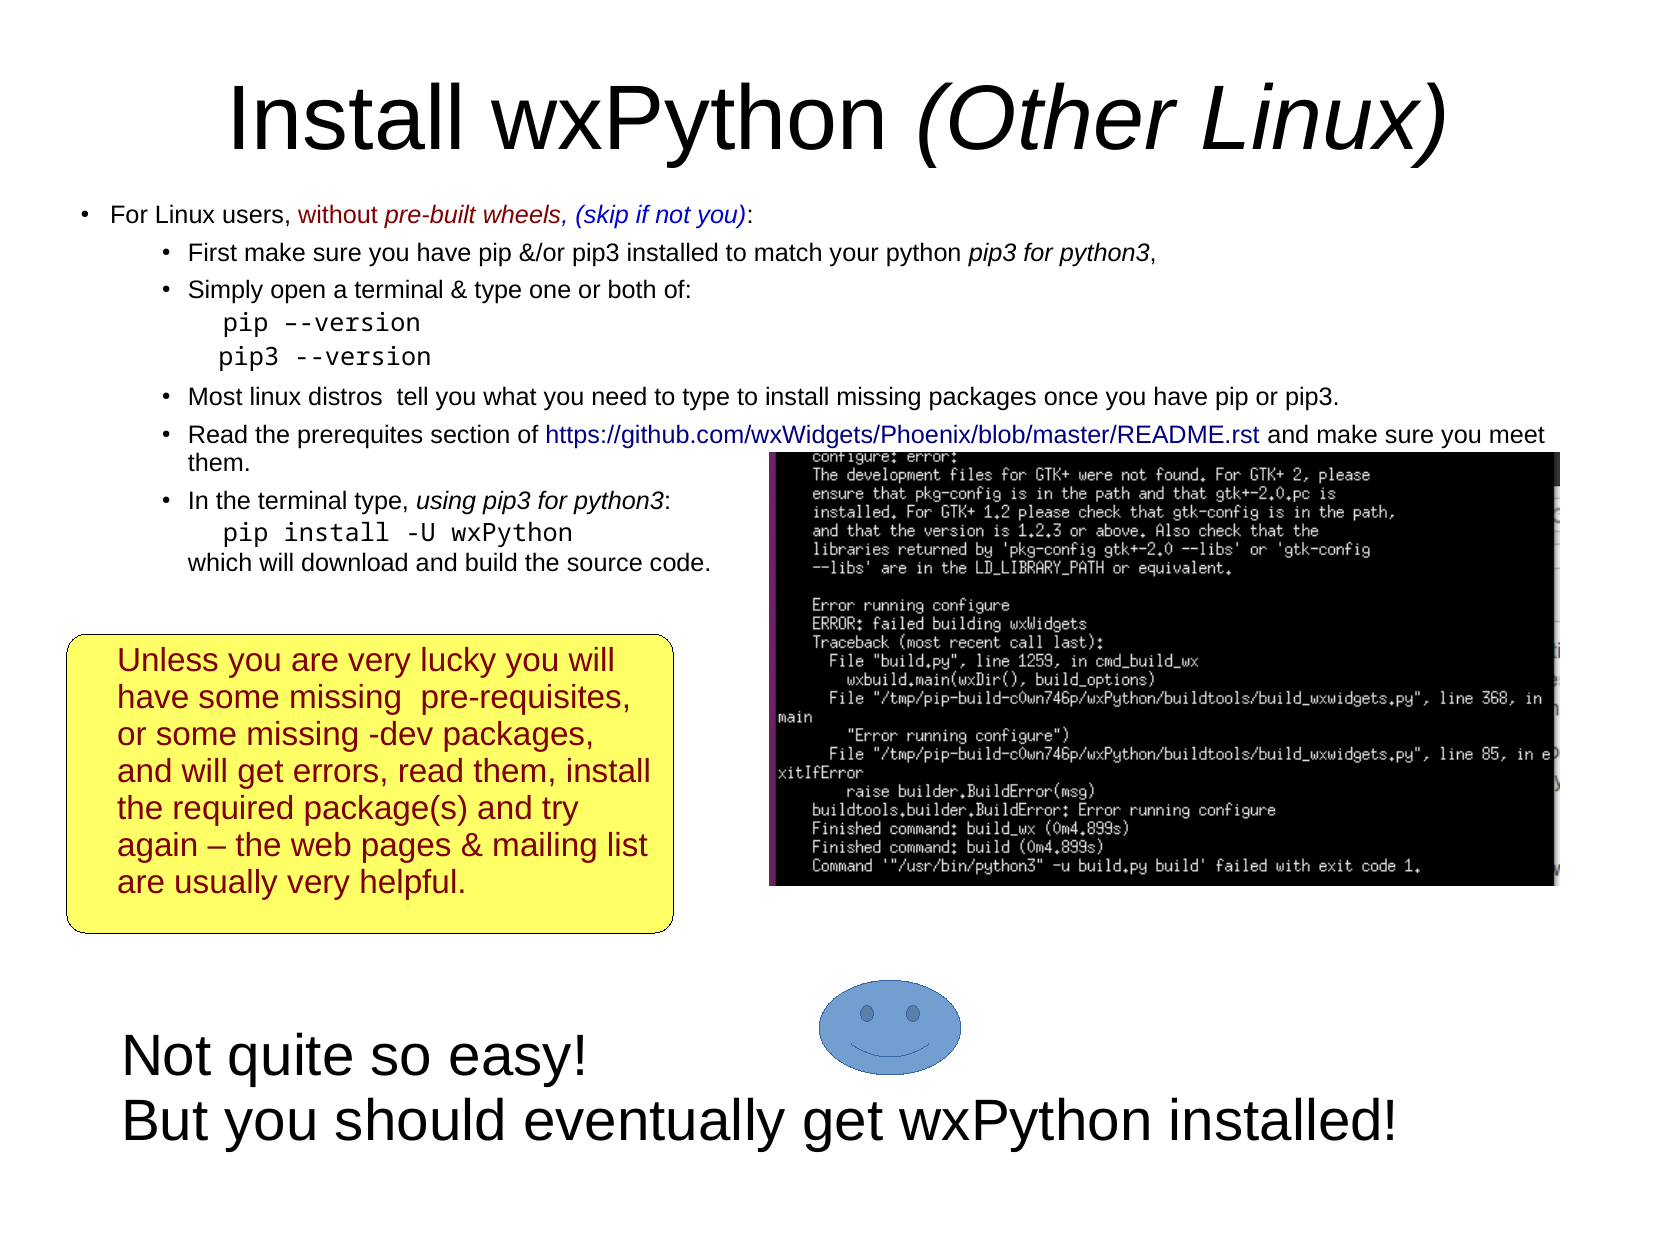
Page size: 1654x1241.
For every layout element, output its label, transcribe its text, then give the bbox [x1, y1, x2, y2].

text_box [819, 980, 961, 1075]
text_box Not quite so easy! But you should eventually get wxPython installed! [106, 1015, 1536, 1182]
title Install wxPython (Other Linux) [94, 35, 1583, 201]
picture [769, 452, 1560, 886]
list For Linux users, without pre-built wheels, (skip if not you): First make sure you have pip &/or pip3 installed to match your python pip3 for python3, Simply open a terminal & type one or both of: pip –-version pip3 --version Most linux distros tell you what you need to type to install missing packages once you have pip or pip3. Read the prerequites section of https://github.com/wxWidgets/Phoenix/blob/master/README.rst and make sure you meet them. In the terminal type, using pip3 for python3: pip install -U wxPython which will download and build the source code. [70, 200, 1548, 579]
text_box Unless you are very lucky you will have some missing pre-requisites, or some missing -dev packages, and will get errors, read them, install the required package(s) and try again – the web pages & mailing list are usually very helpful. [66, 634, 674, 934]
